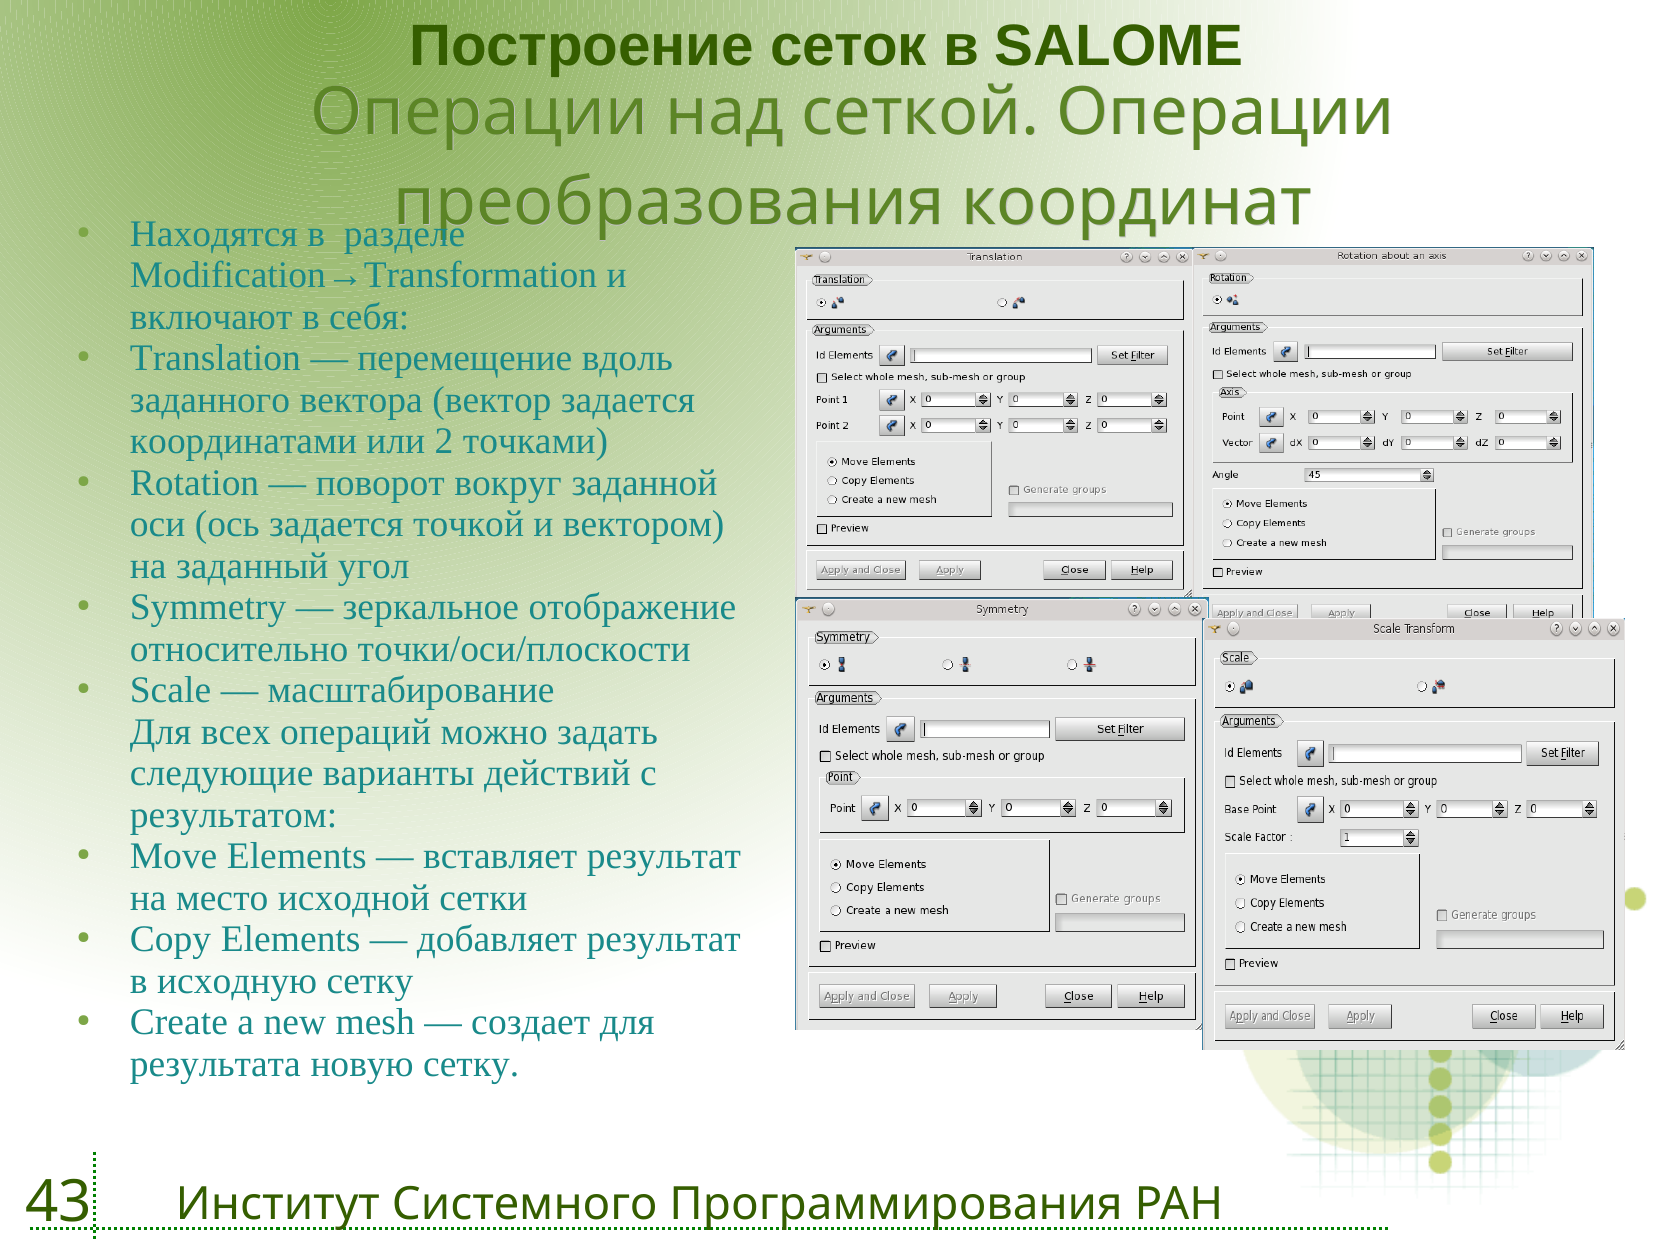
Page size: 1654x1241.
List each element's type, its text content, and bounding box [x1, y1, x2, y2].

title Операции над сеткой. Операции преобразования координат [82, 71, 1625, 236]
picture [795, 247, 1654, 1211]
list Находятся в разделе Modification→Transformation и включают в себя: Translation — перемещение вдоль заданного вектора (вектор задается координатами или 2 точками) Rotation — поворот вокруг заданной оси (ось задается точкой и вектором) на заданный угол Symmetry — зеркальное отображение относительно точки/оси/плоскости Scale — масштабирование Для всех операций можно задать следующие варианты действий с результатом: Move Elements — вставляет результат на место исходной сетки Copy Elements — добавляет результат в исходную сетку Create a new mesh — создает для результата новую сетку. [59, 212, 768, 1085]
